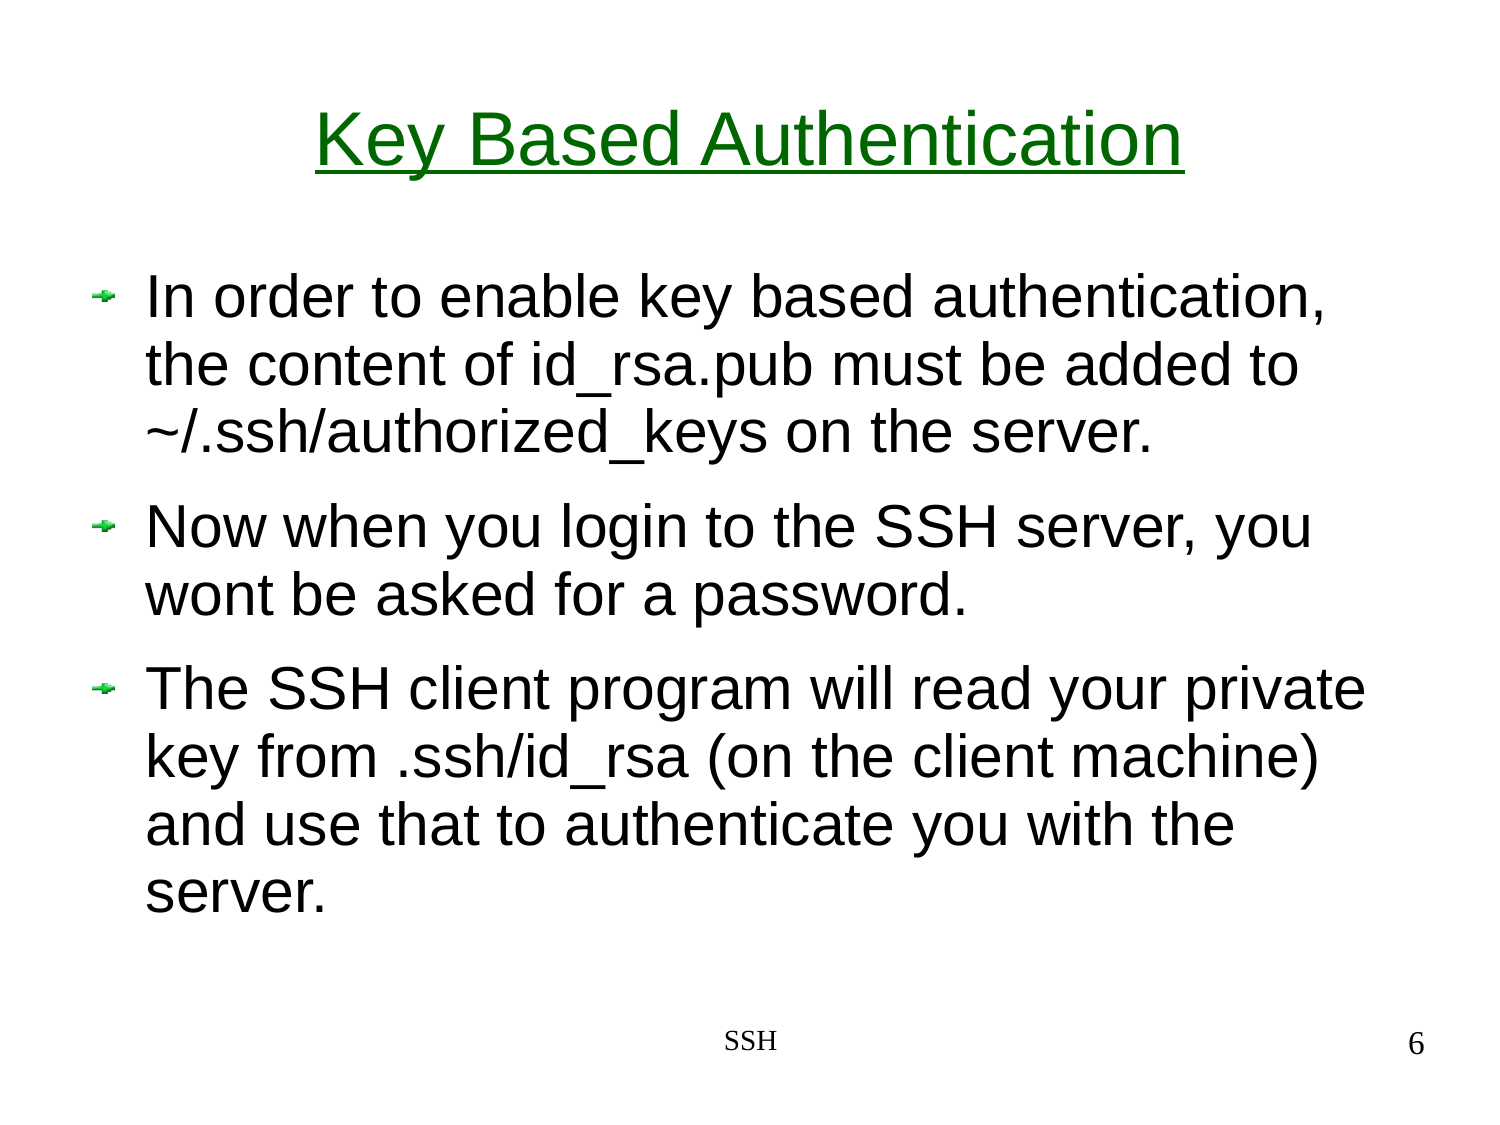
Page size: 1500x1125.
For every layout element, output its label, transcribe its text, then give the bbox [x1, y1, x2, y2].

title Key Based Authentication [75, 45, 1425, 233]
list In order to enable key based authentication, the content of id_rsa.pub must be added to ~/.ssh/authorized_keys on the server. Now when you login to the SSH server, you wont be asked for a password. The SSH client program will read your private key from .ssh/id_rsa (on the client machine) and use that to authenticate you with the server. [75, 262, 1425, 1006]
